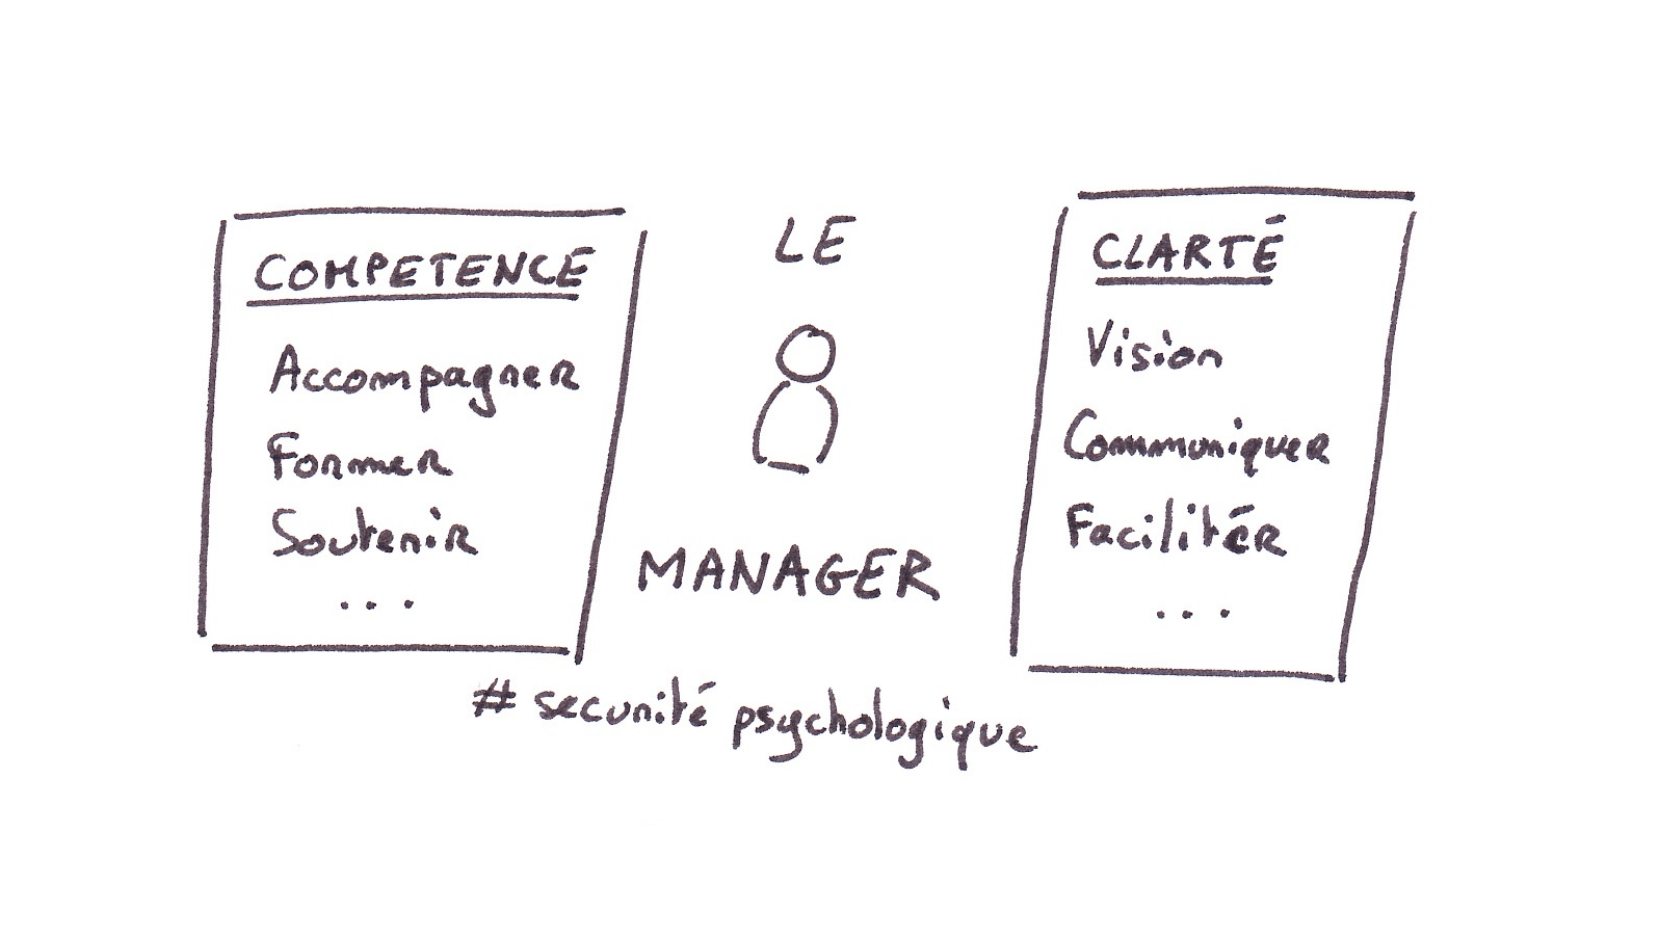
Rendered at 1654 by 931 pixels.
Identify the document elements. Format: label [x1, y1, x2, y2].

picture [157, 140, 1480, 826]
